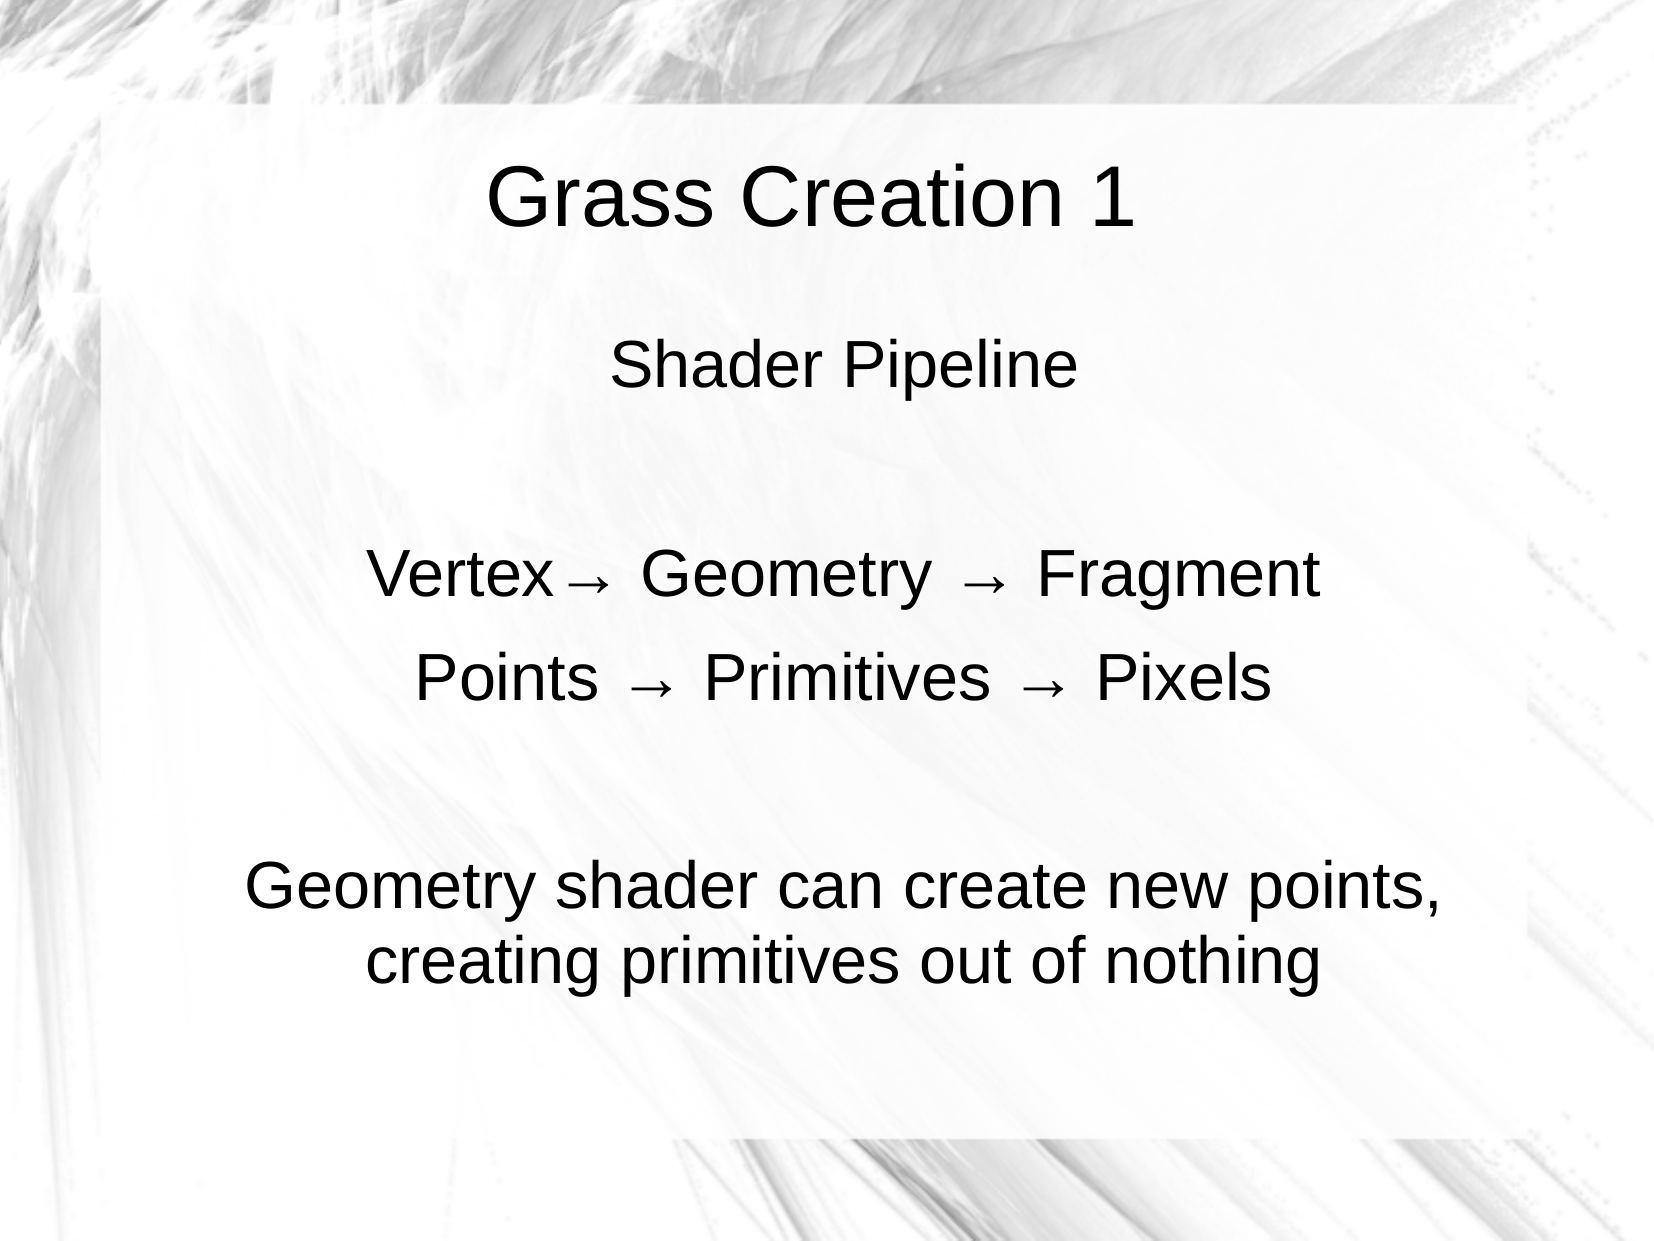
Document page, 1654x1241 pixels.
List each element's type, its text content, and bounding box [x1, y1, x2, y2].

list Shader Pipeline Vertex→ Geometry → Fragment Points → Primitives → Pixels Geometry shader can create new points, creating primitives out of nothing [118, 319, 1571, 1040]
picture [0, 0, 1654, 1241]
title Grass Creation 1 [118, 112, 1506, 281]
